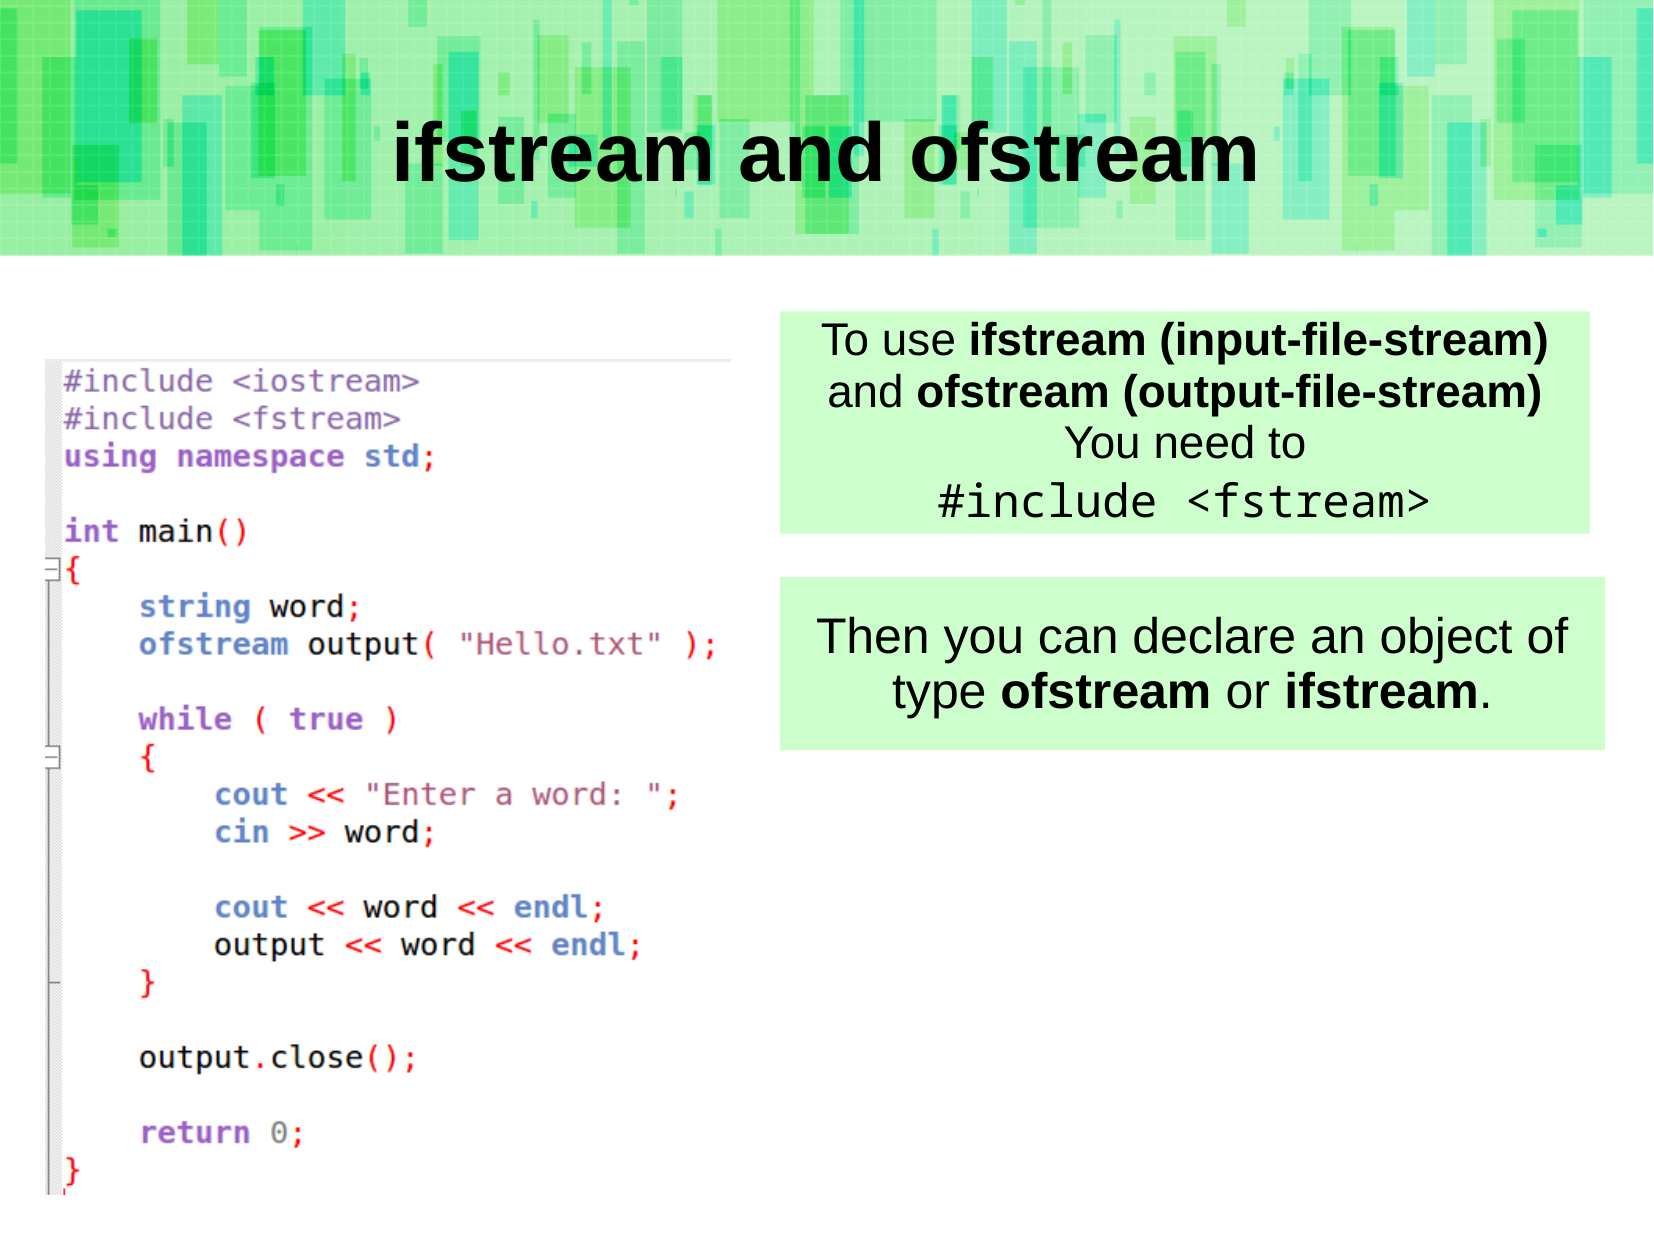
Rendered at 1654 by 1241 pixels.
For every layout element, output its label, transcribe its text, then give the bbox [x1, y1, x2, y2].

title ifstream and ofstream [82, 49, 1571, 257]
text_box Then you can declare an object of type ofstream or ifstream. [780, 577, 1606, 751]
text_box To use ifstream (input-file-stream) and ofstream (output-file-stream) You need to #include <fstream> [780, 315, 1591, 530]
picture [0, 0, 1654, 1241]
